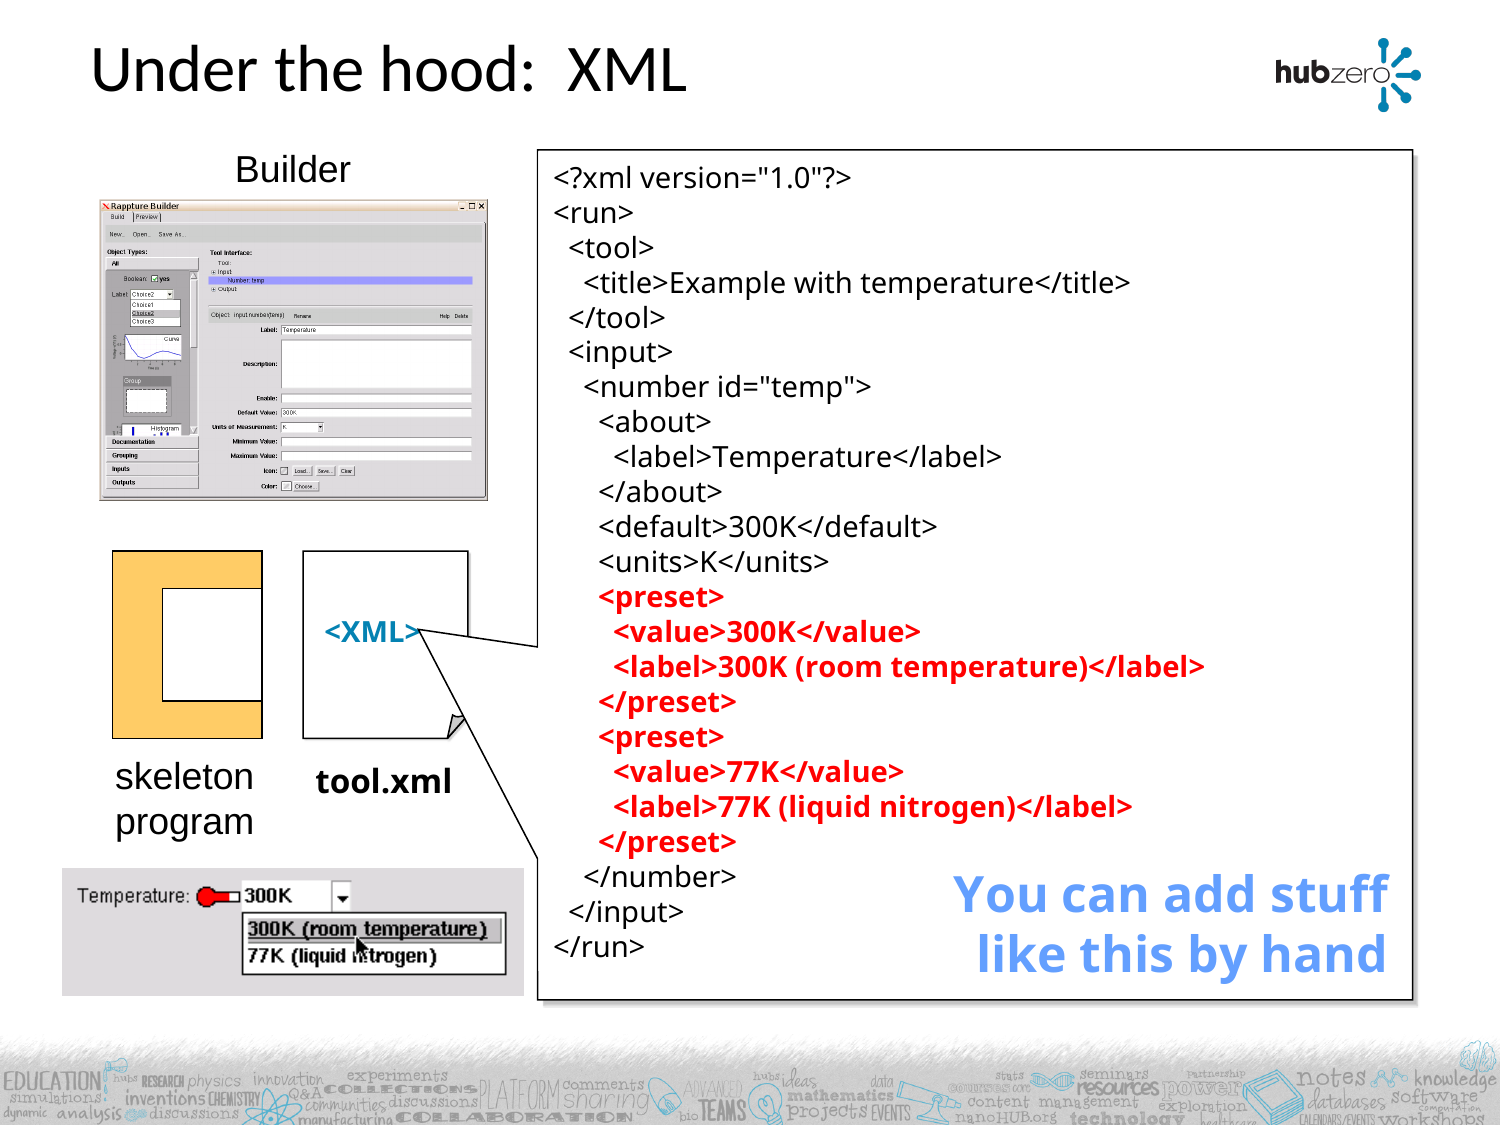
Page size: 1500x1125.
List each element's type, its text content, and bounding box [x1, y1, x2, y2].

text_box Builder [220, 137, 367, 198]
text_box <XML> [309, 605, 437, 657]
text_box skeleton program [100, 744, 270, 851]
text_box Under the hood: XML [75, 12, 1249, 118]
picture [0, 1034, 1500, 1125]
text_box tool.xml [300, 753, 468, 809]
picture [99, 199, 488, 502]
text_box [303, 149, 1413, 1000]
picture [62, 868, 524, 996]
text_box You can add stuff like this by hand [938, 854, 1404, 991]
picture [1272, 35, 1424, 115]
text_box [112, 551, 263, 739]
text_box <?xml version="1.0"?> <run> <tool> <title>Example with temperature</title> </tool> <input> <number id="temp"> <about> <label>Temperature</label> </about> <default>300K</default> <units>K</units> <preset> <value>300K</value> <label>300K (room temperature)</label> </preset> <preset> <value>77K</value> <label>77K (liquid nitrogen)</label> </preset> </number> </input> </run> [538, 151, 1221, 971]
